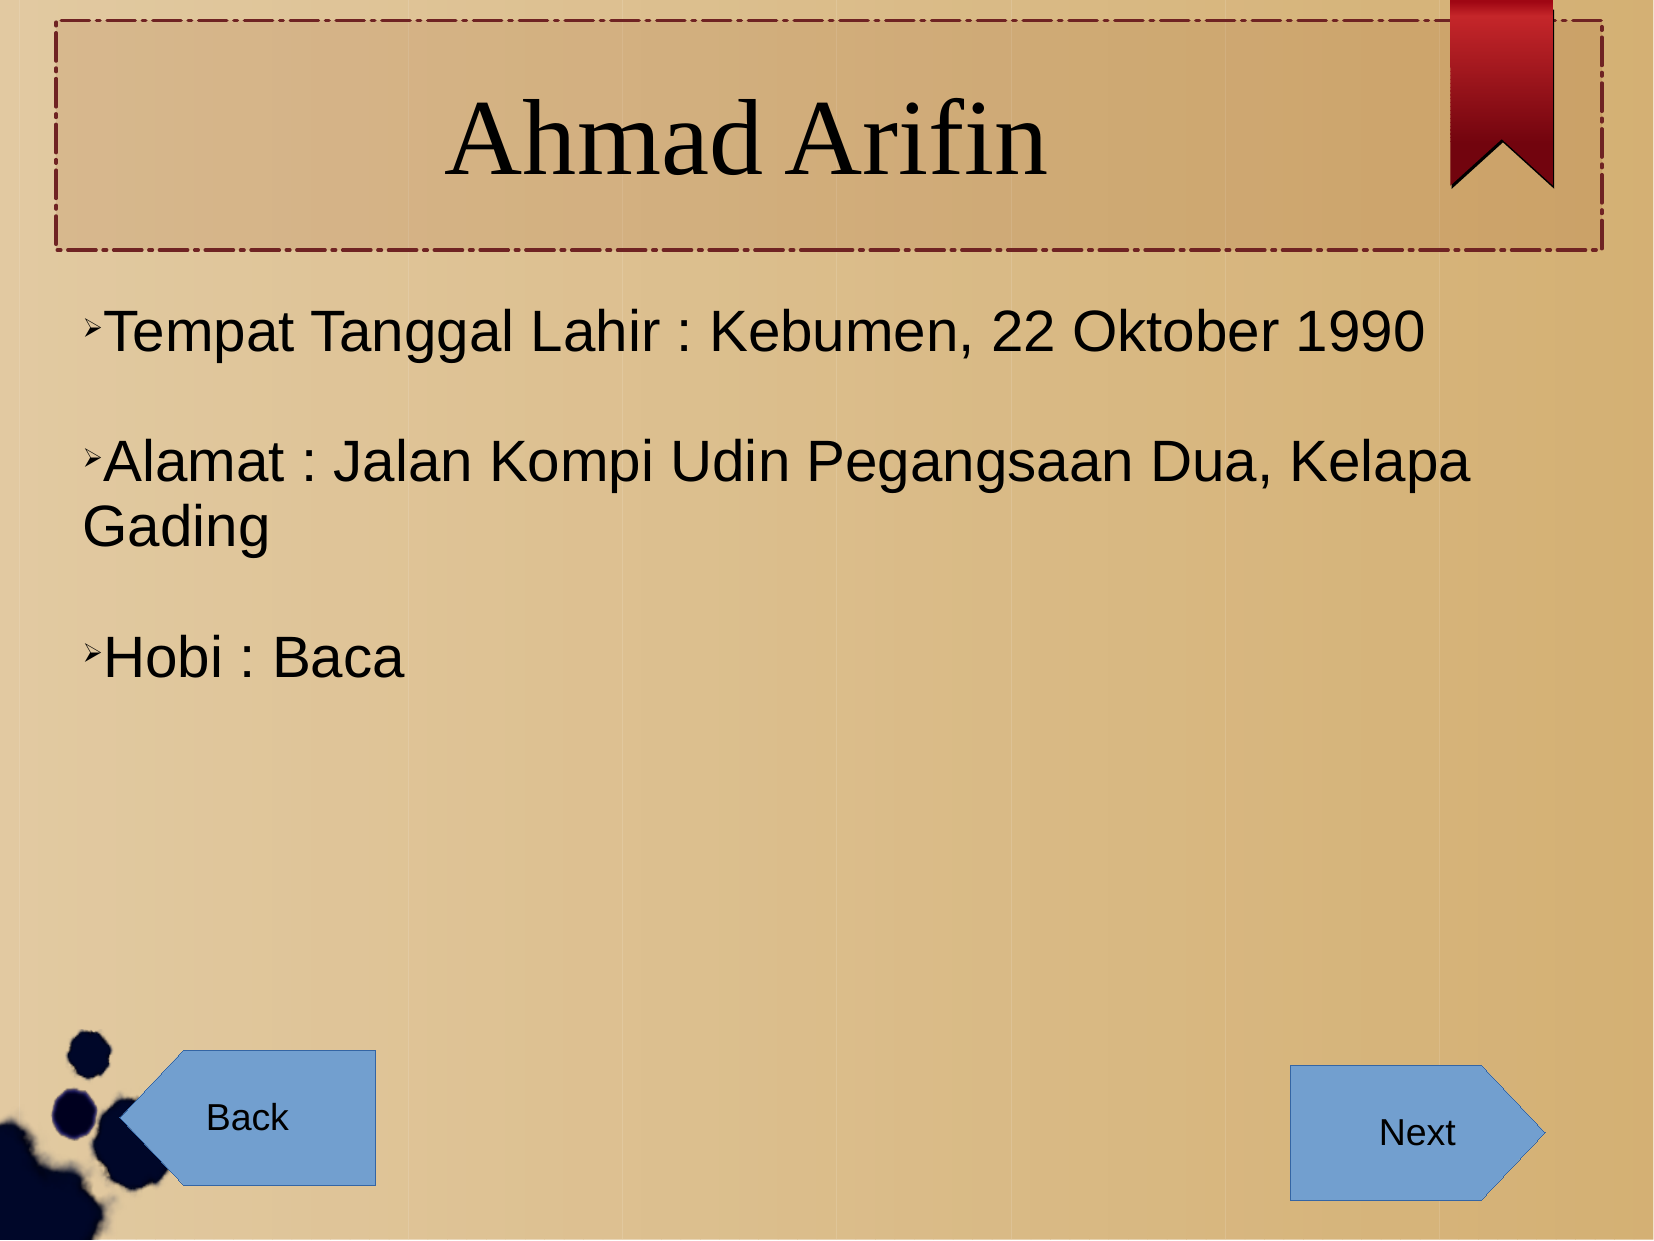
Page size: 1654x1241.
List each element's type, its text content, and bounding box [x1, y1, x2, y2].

text_box Next [1290, 1065, 1546, 1201]
title Ahmad Arifin [82, 47, 1412, 229]
text_box Back [119, 1050, 376, 1186]
subtitle Tempat Tanggal Lahir : Kebumen, 22 Oktober 1990 Alamat : Jalan Kompi Udin Pegangsaan Dua, Kelapa Gading Hobi : Baca [82, 299, 1571, 1019]
